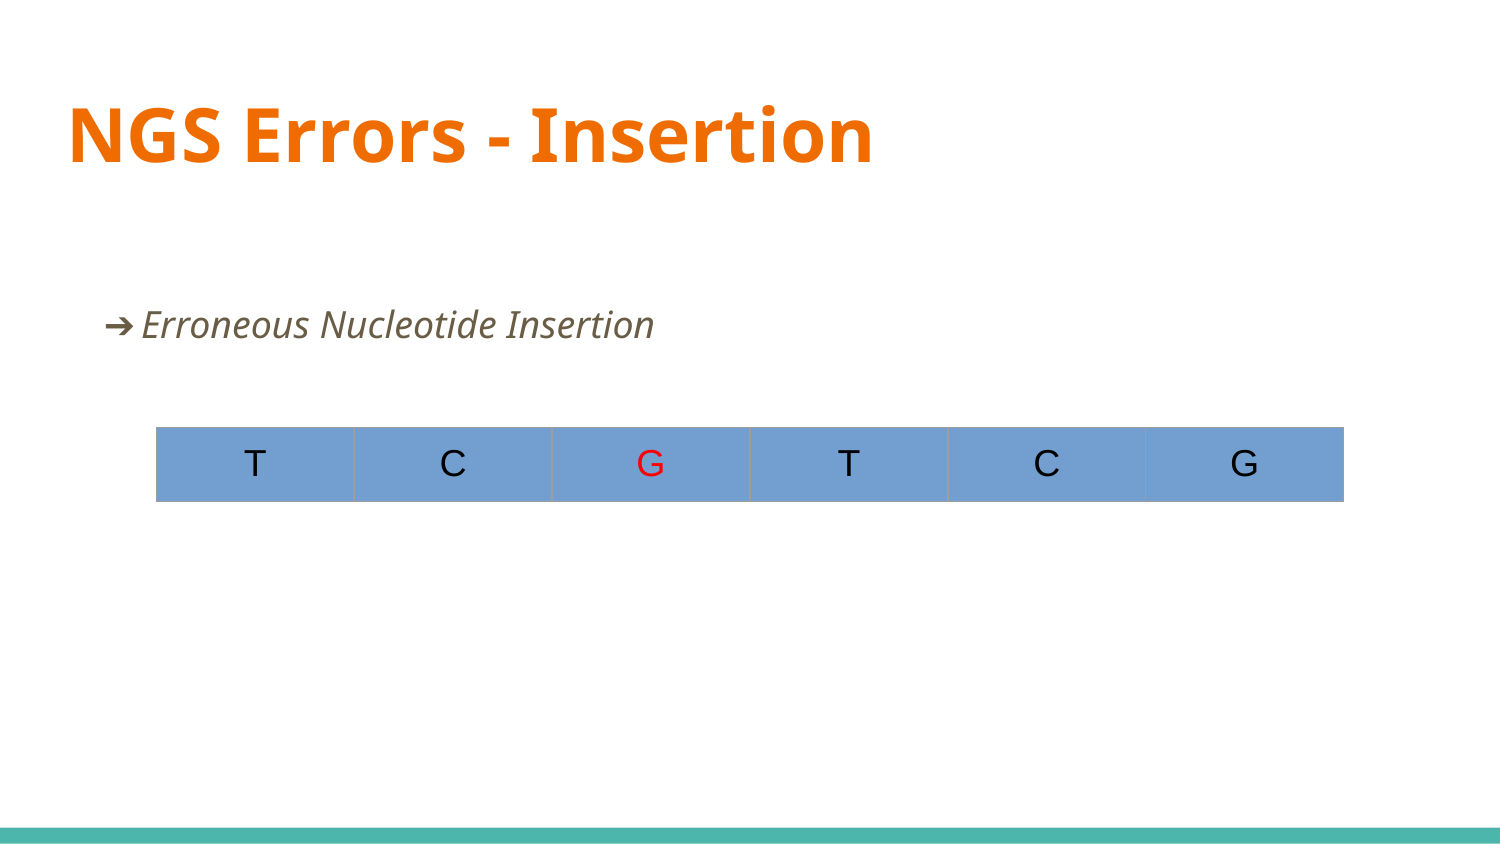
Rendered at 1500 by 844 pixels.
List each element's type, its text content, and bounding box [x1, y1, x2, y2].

table_header G [1146, 428, 1343, 501]
table_header T [751, 428, 947, 501]
table_header C [949, 428, 1145, 501]
table_header C [355, 428, 551, 501]
list Erroneous Nucleotide Insertion [51, 207, 1449, 750]
table_header G [553, 428, 749, 501]
title NGS Errors - Insertion [51, 72, 1449, 189]
table_header T [157, 428, 353, 501]
